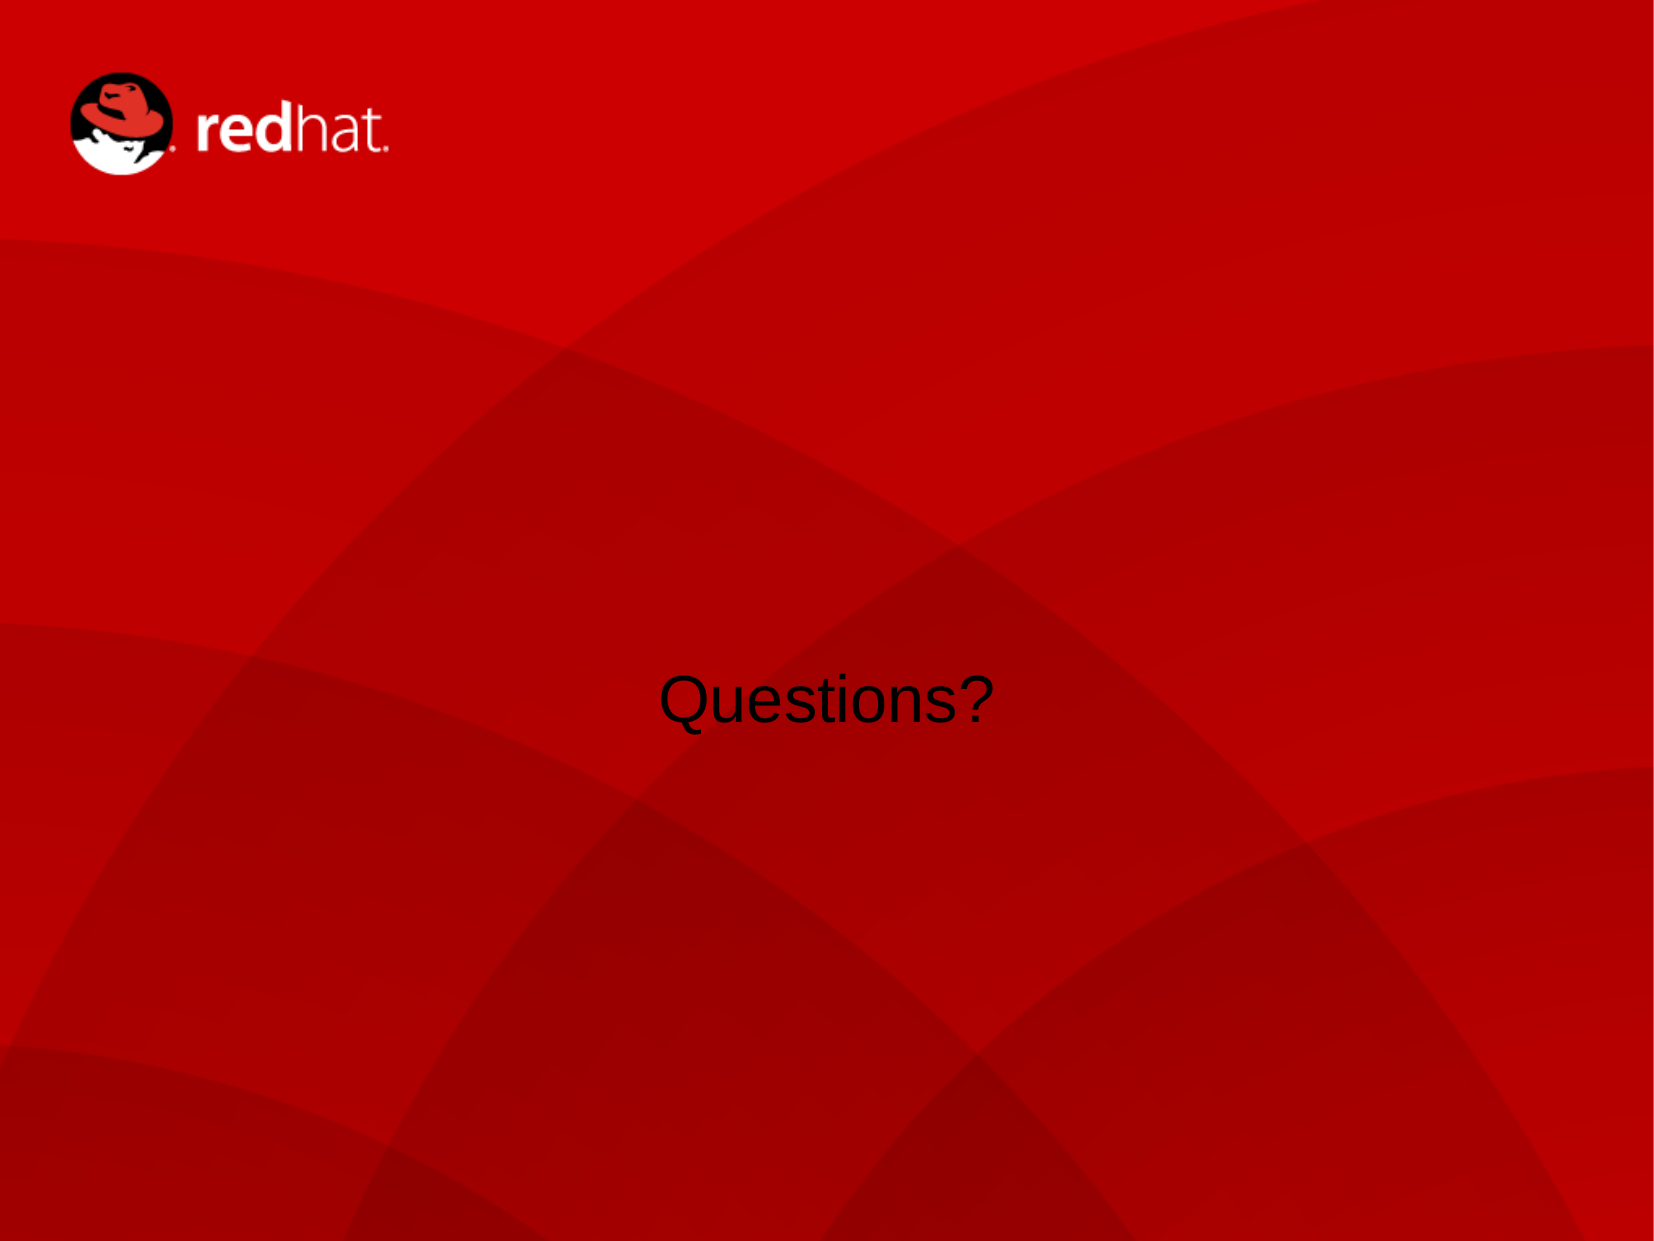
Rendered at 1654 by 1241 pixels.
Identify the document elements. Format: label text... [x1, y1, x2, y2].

picture [0, 0, 1654, 1241]
subtitle Questions? [82, 290, 1571, 1109]
